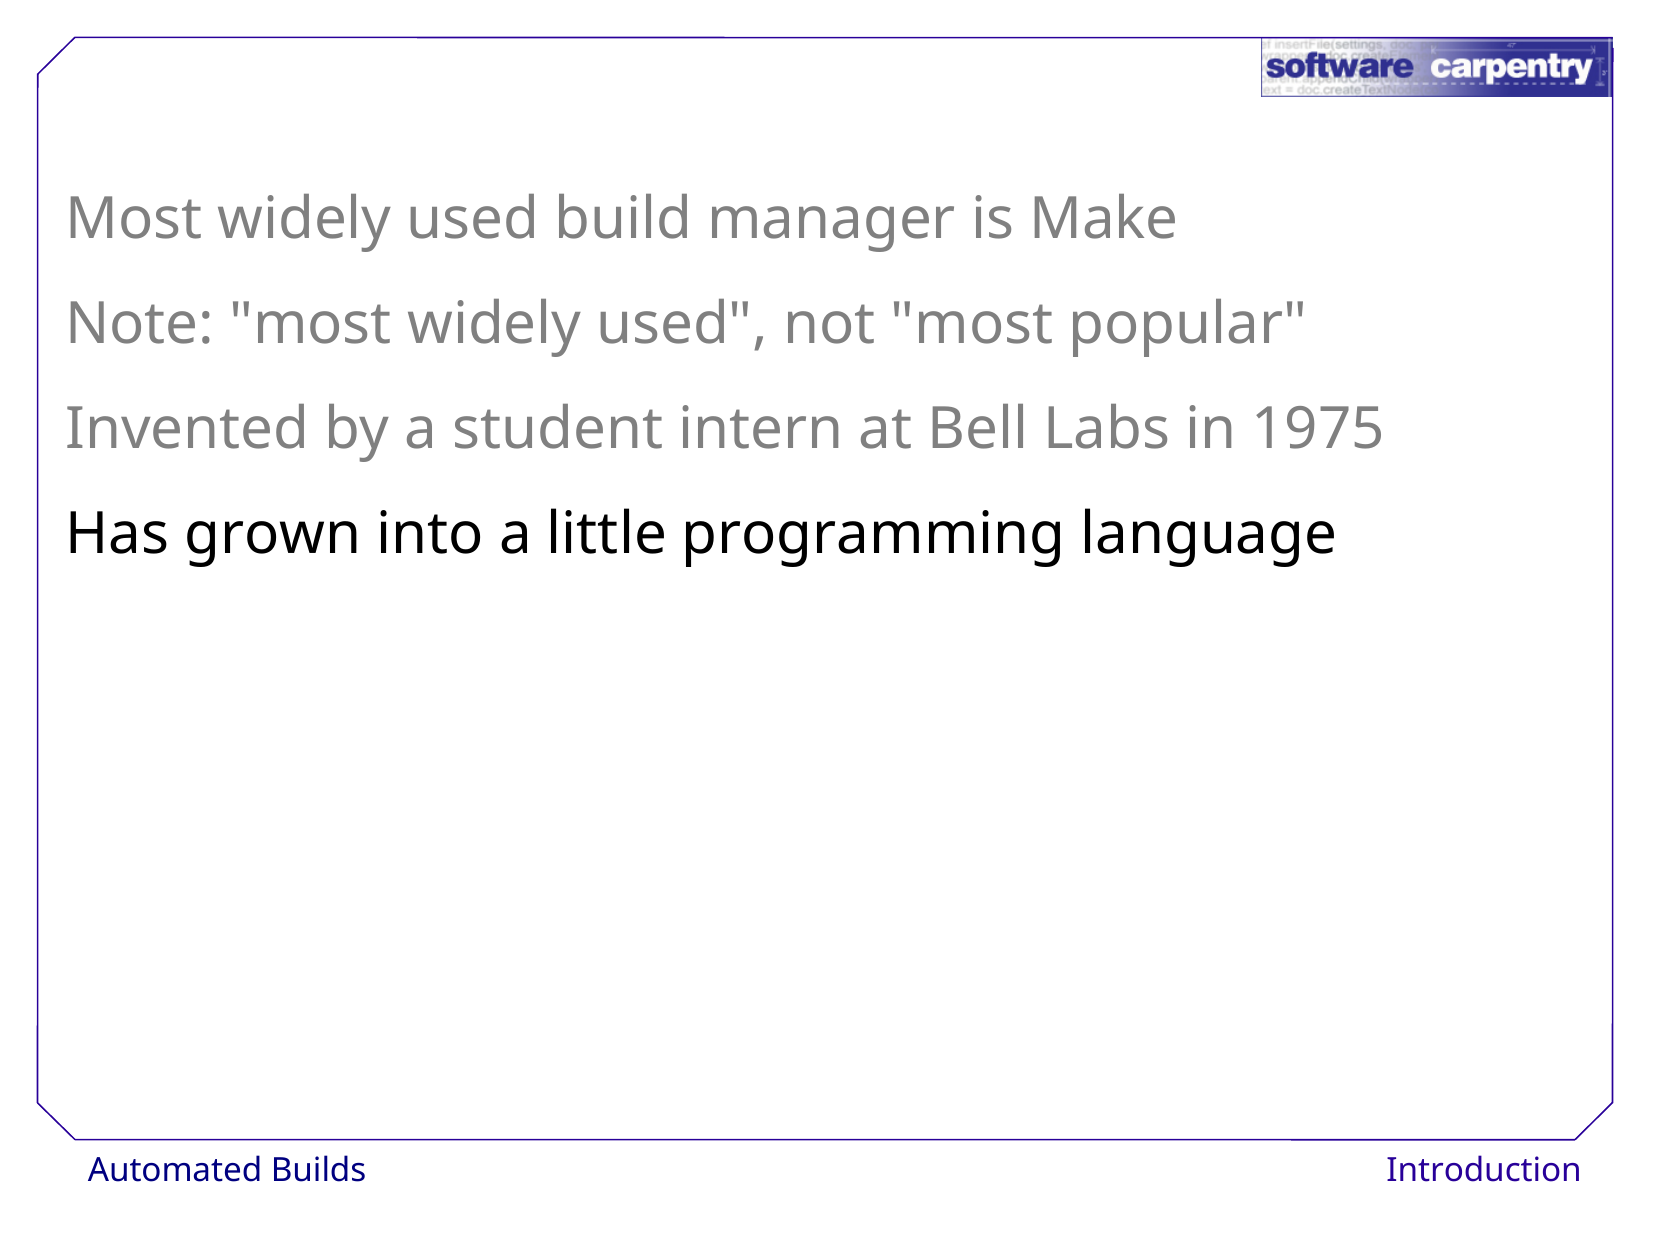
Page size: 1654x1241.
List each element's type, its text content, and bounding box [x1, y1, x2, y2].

text_box Most widely used build manager is Make Note: "most widely used", not "most popular" Invented by a student intern at Bell Labs in 1975 Has grown into a little programming language [50, 137, 1550, 574]
picture [1261, 39, 1613, 97]
